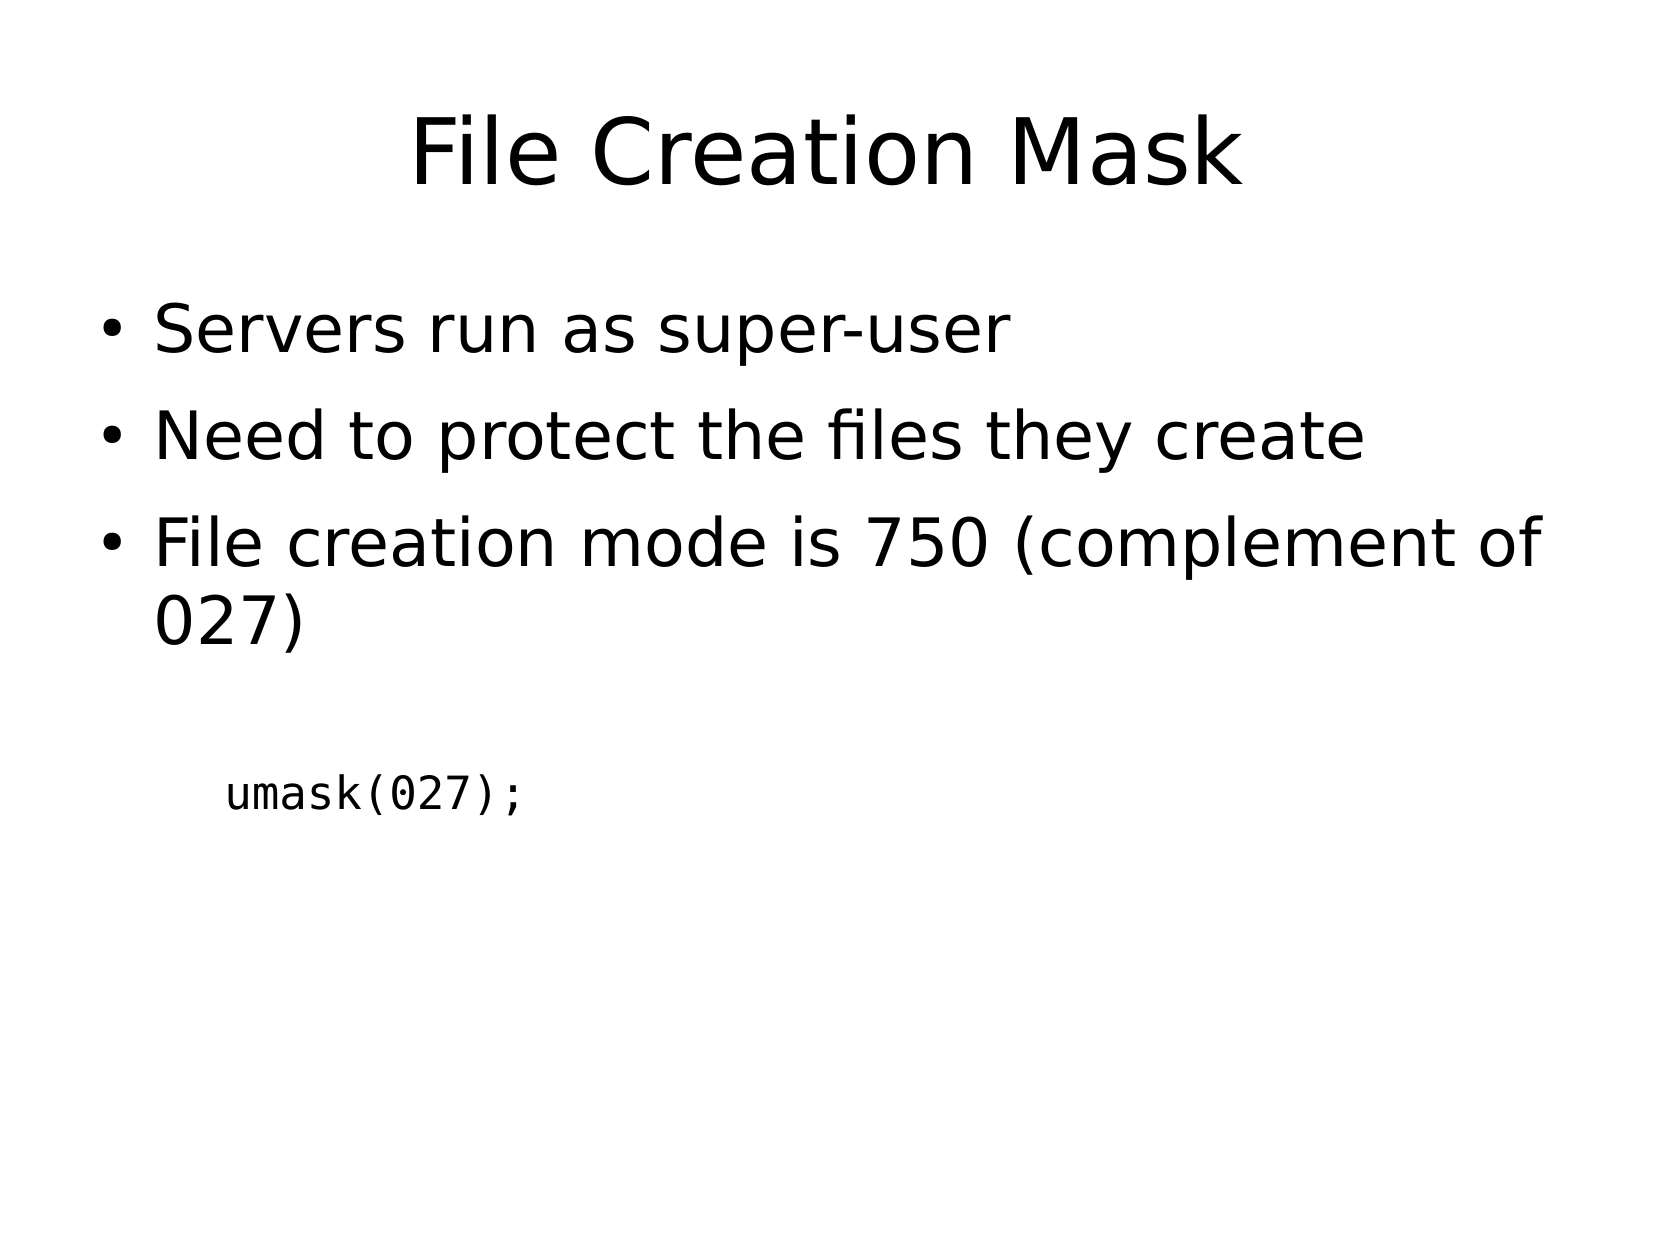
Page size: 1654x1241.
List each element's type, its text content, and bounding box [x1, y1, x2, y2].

title File Creation Mask [82, 56, 1571, 250]
list Servers run as super-user Need to protect the files they create File creation mode is 750 (complement of 027) umask(027); [82, 290, 1571, 1109]
